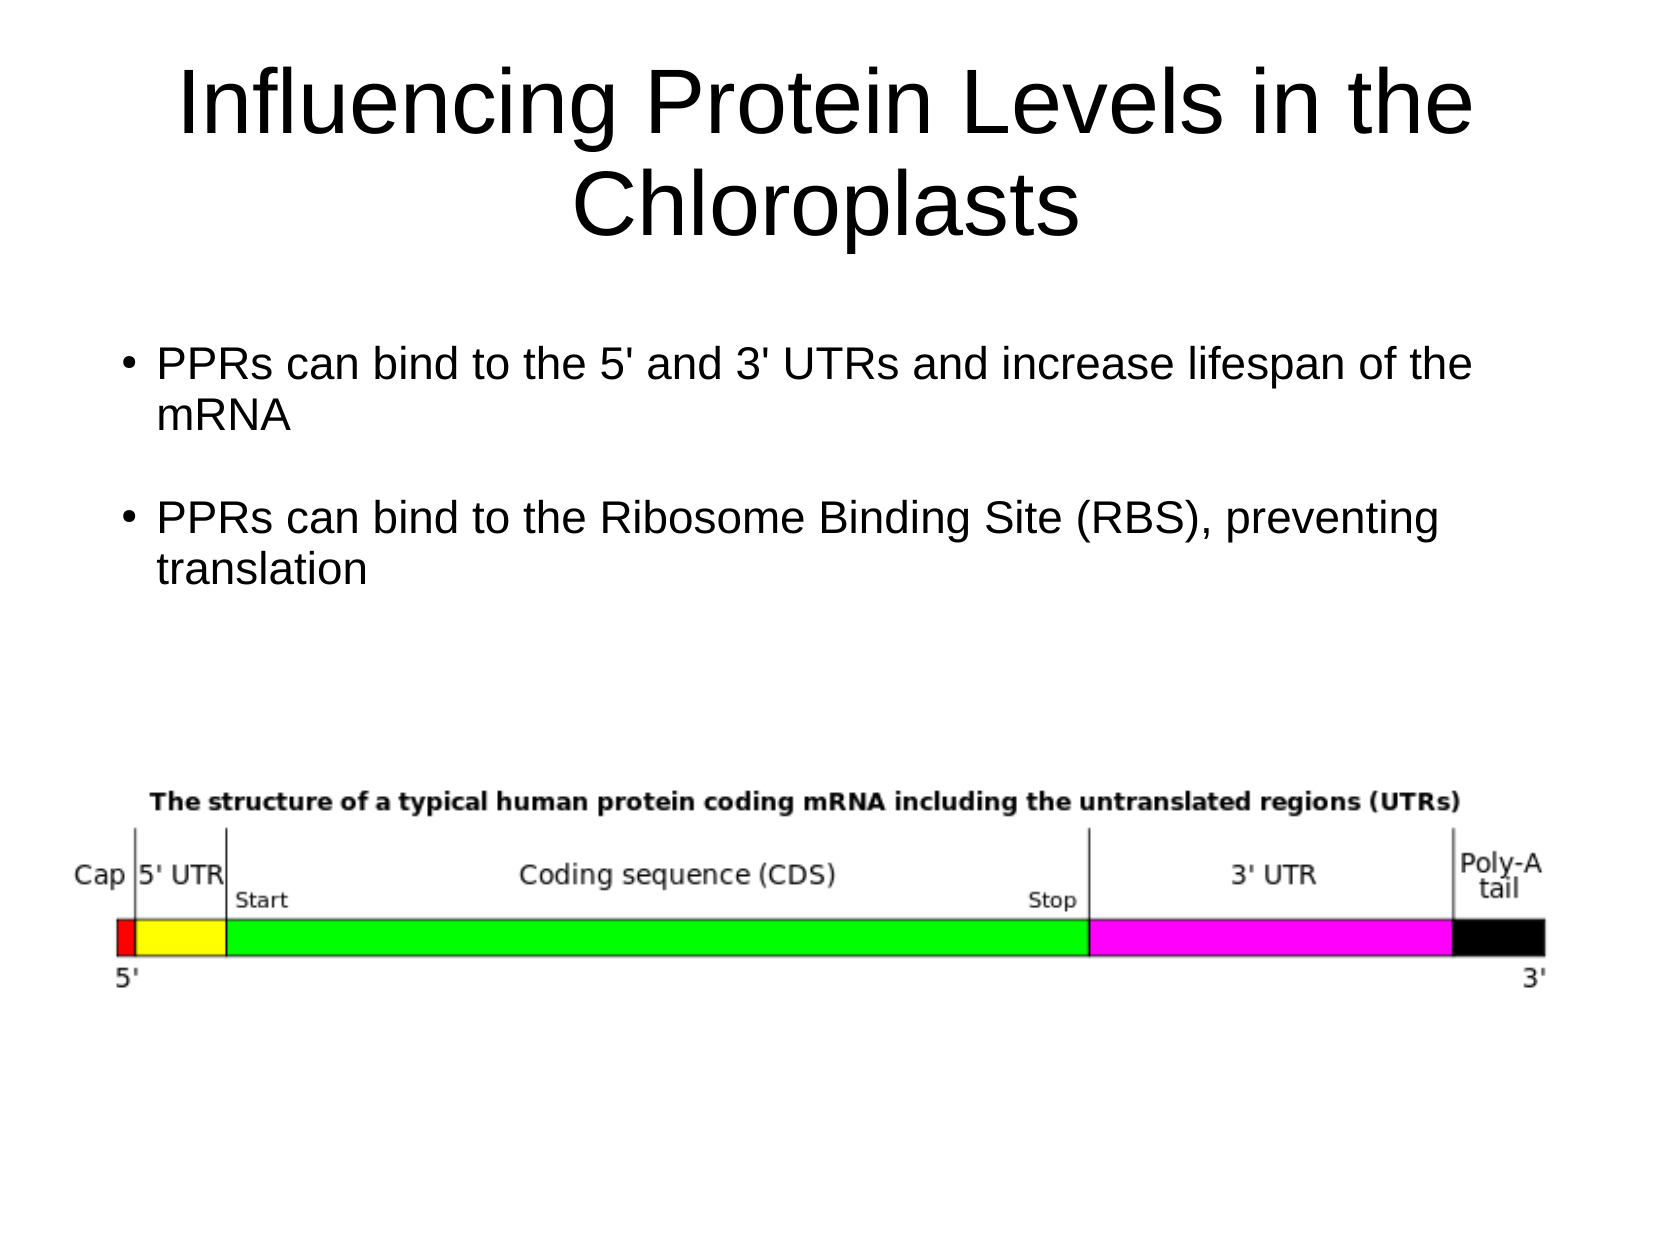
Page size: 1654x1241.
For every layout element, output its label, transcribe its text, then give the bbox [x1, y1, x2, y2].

title Influencing Protein Levels in the Chloroplasts [82, 49, 1571, 257]
picture [49, 727, 1604, 1019]
text_box PPRs can bind to the 5' and 3' UTRs and increase lifespan of the mRNA PPRs can bind to the Ribosome Binding Site (RBS), preventing translation [106, 330, 1560, 602]
